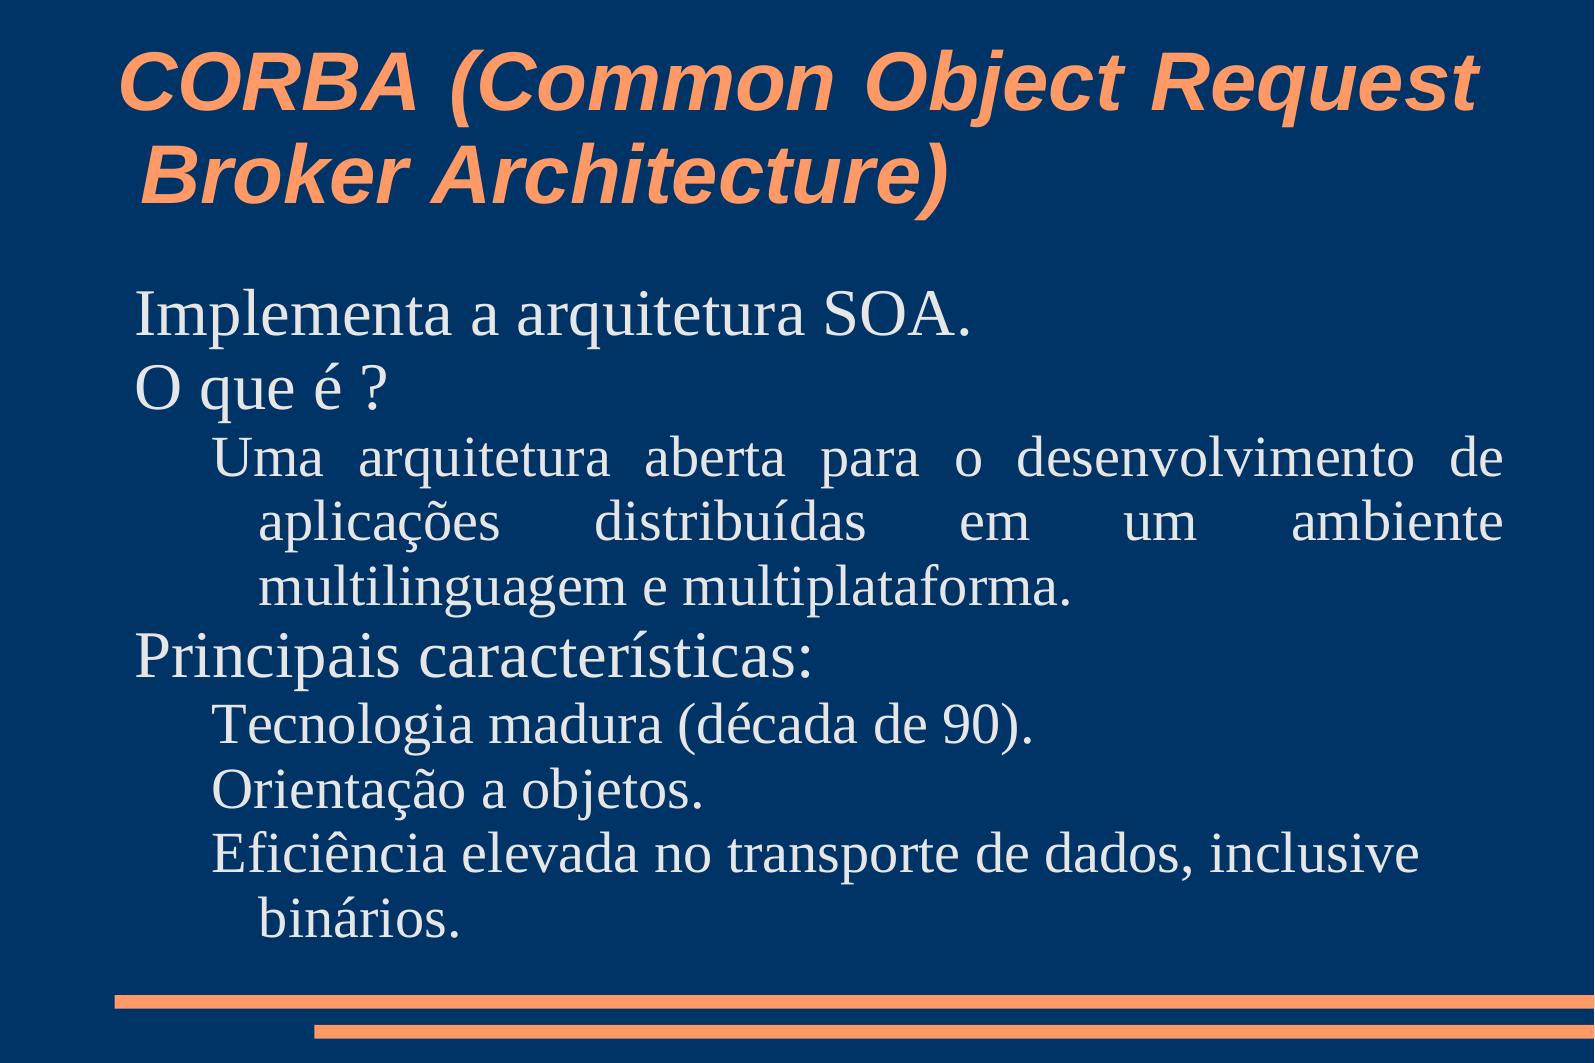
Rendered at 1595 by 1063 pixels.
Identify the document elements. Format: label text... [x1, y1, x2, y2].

title CORBA (Common Object Request Broker Architecture) [117, 35, 1479, 222]
list Implementa a arquitetura SOA. O que é ? Uma arquitetura aberta para o desenvolvimento de aplicações distribuídas em um ambiente multilinguagem e multiplataforma. Principais características: Tecnologia madura (década de 90). Orientação a objetos. Eficiência elevada no transporte de dados, inclusive binários. [117, 276, 1505, 971]
